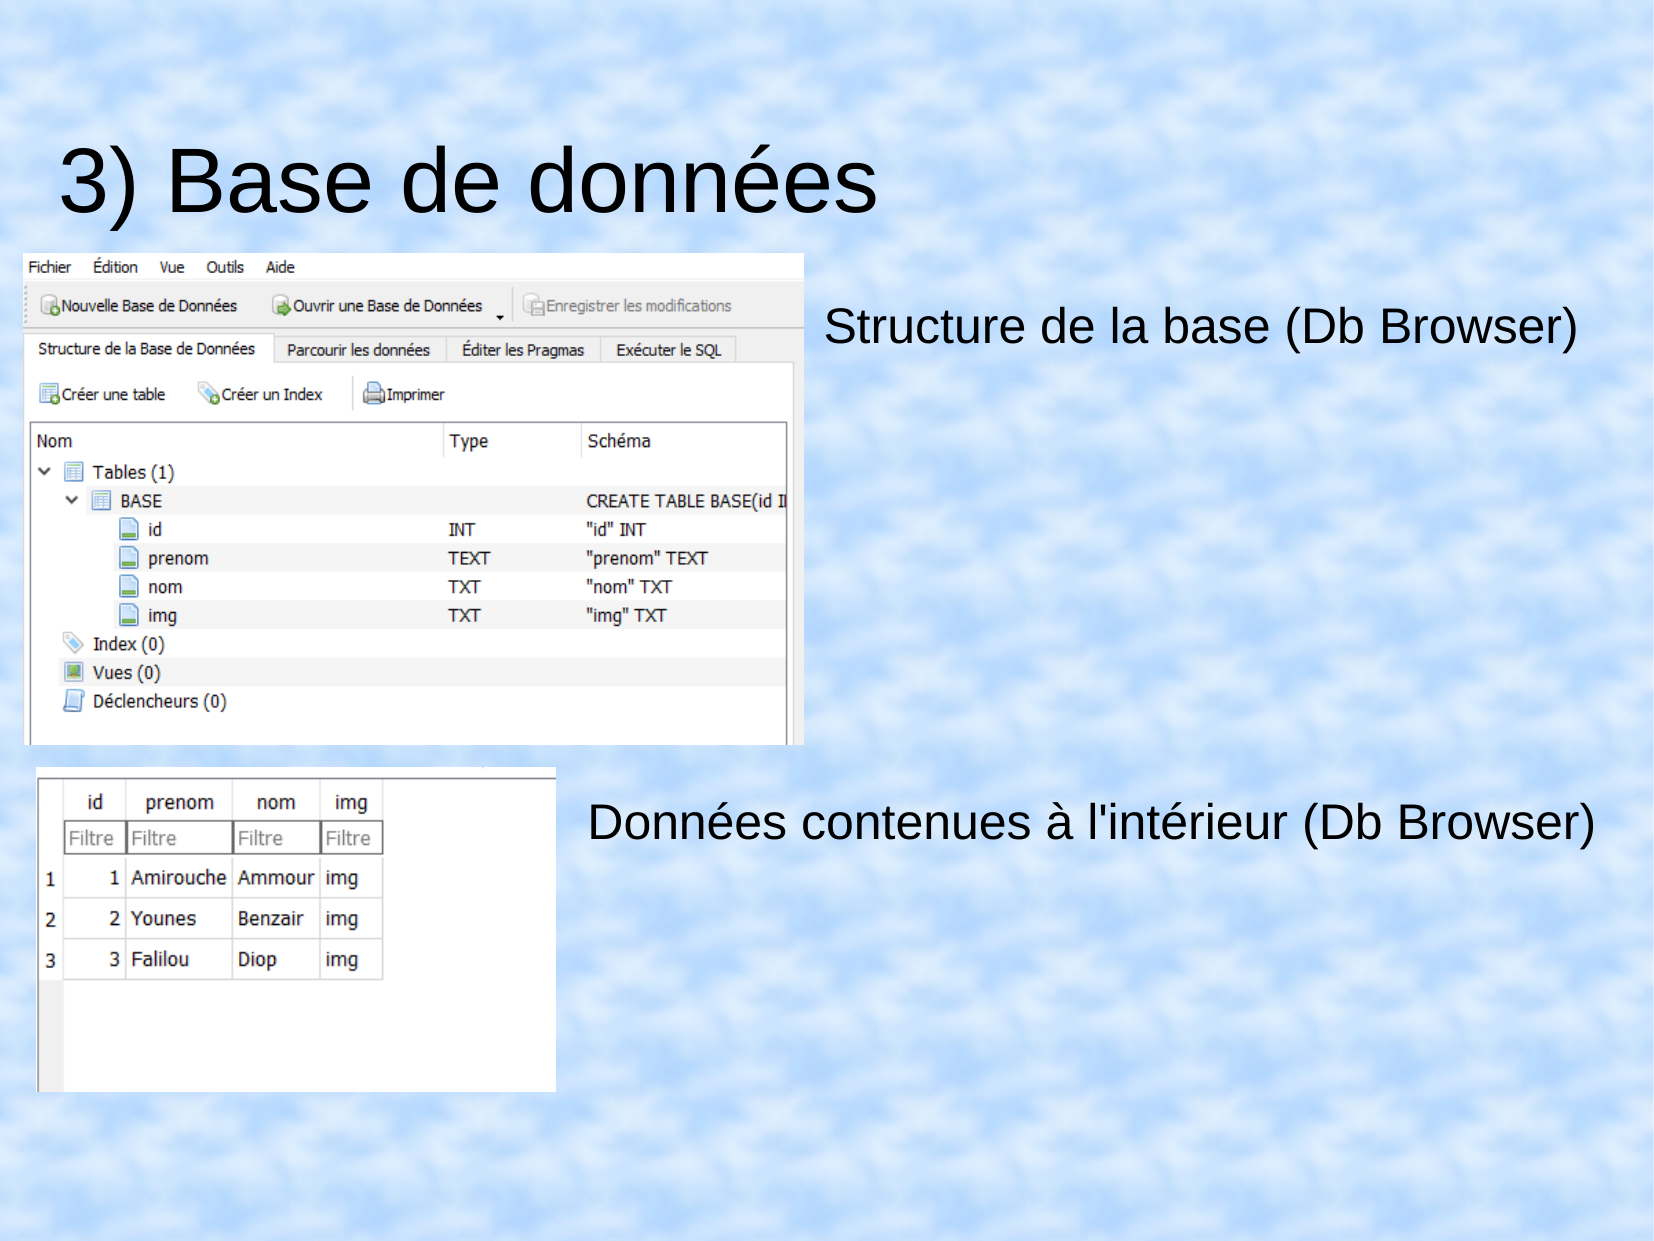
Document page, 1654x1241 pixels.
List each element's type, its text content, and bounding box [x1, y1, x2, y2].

text_box Structure de la base (Db Browser) [823, 298, 1654, 355]
text_box Données contenues à l'intérieur (Db Browser) [587, 794, 1654, 851]
picture [0, 0, 1654, 1241]
text_box 3) Base de données [59, 129, 976, 233]
